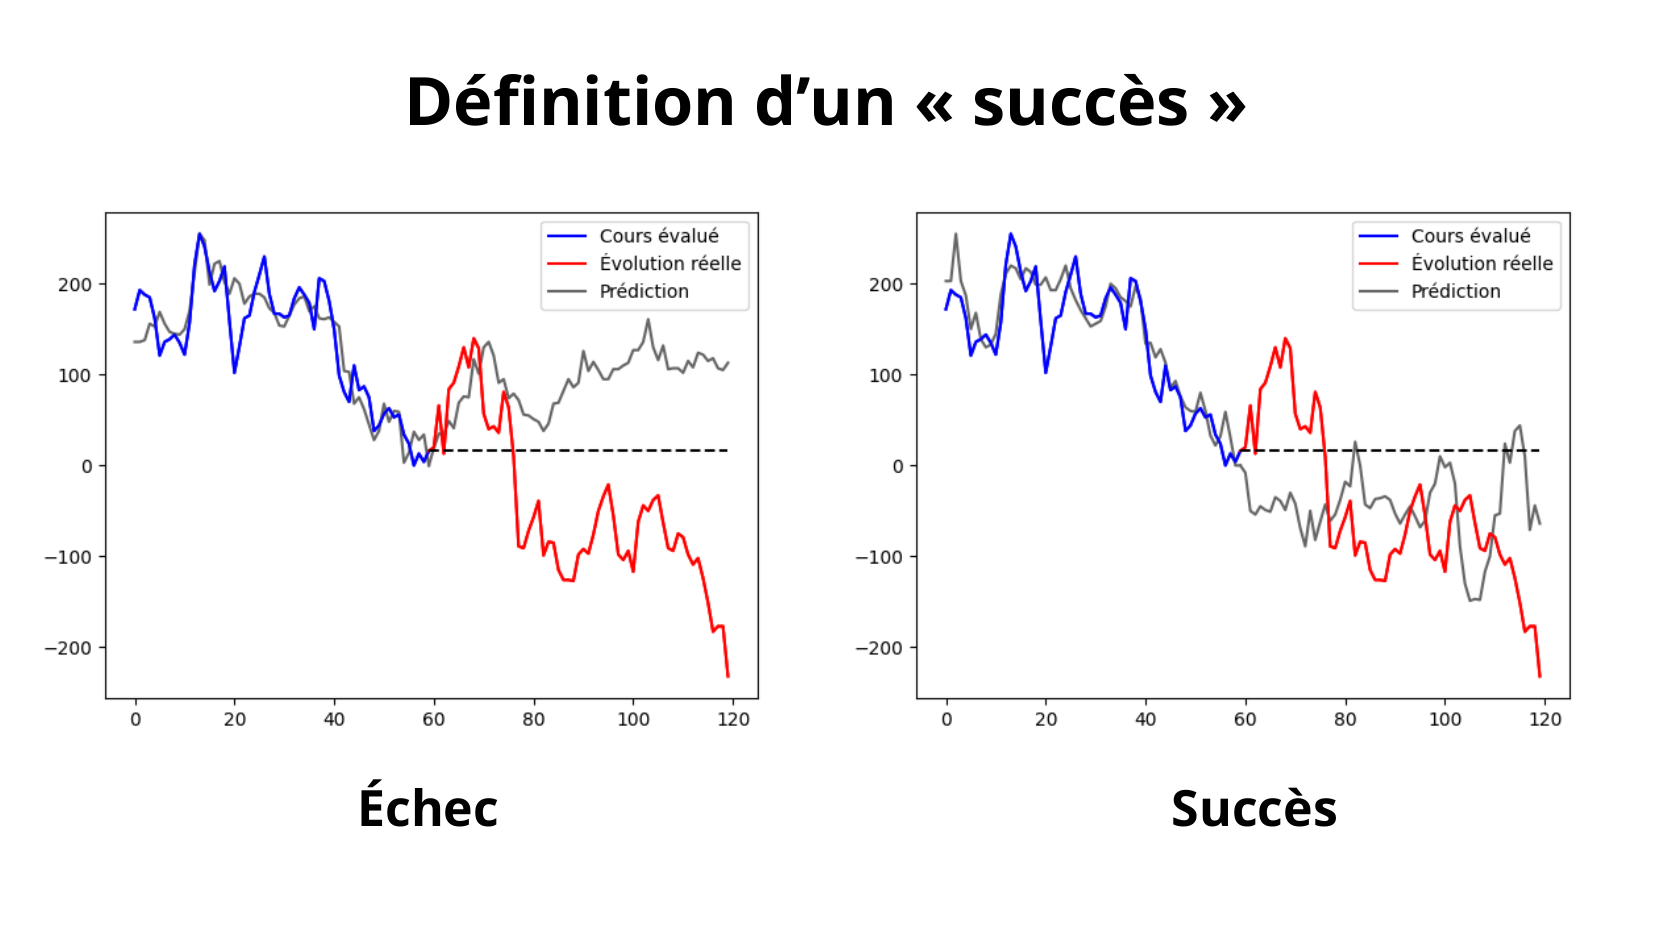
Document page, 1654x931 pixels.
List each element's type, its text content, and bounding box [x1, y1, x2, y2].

text_box Succès [974, 765, 1536, 857]
text_box Échec [147, 765, 709, 857]
picture [0, 136, 1654, 768]
title Définition d’un « succès » [82, 21, 1571, 178]
